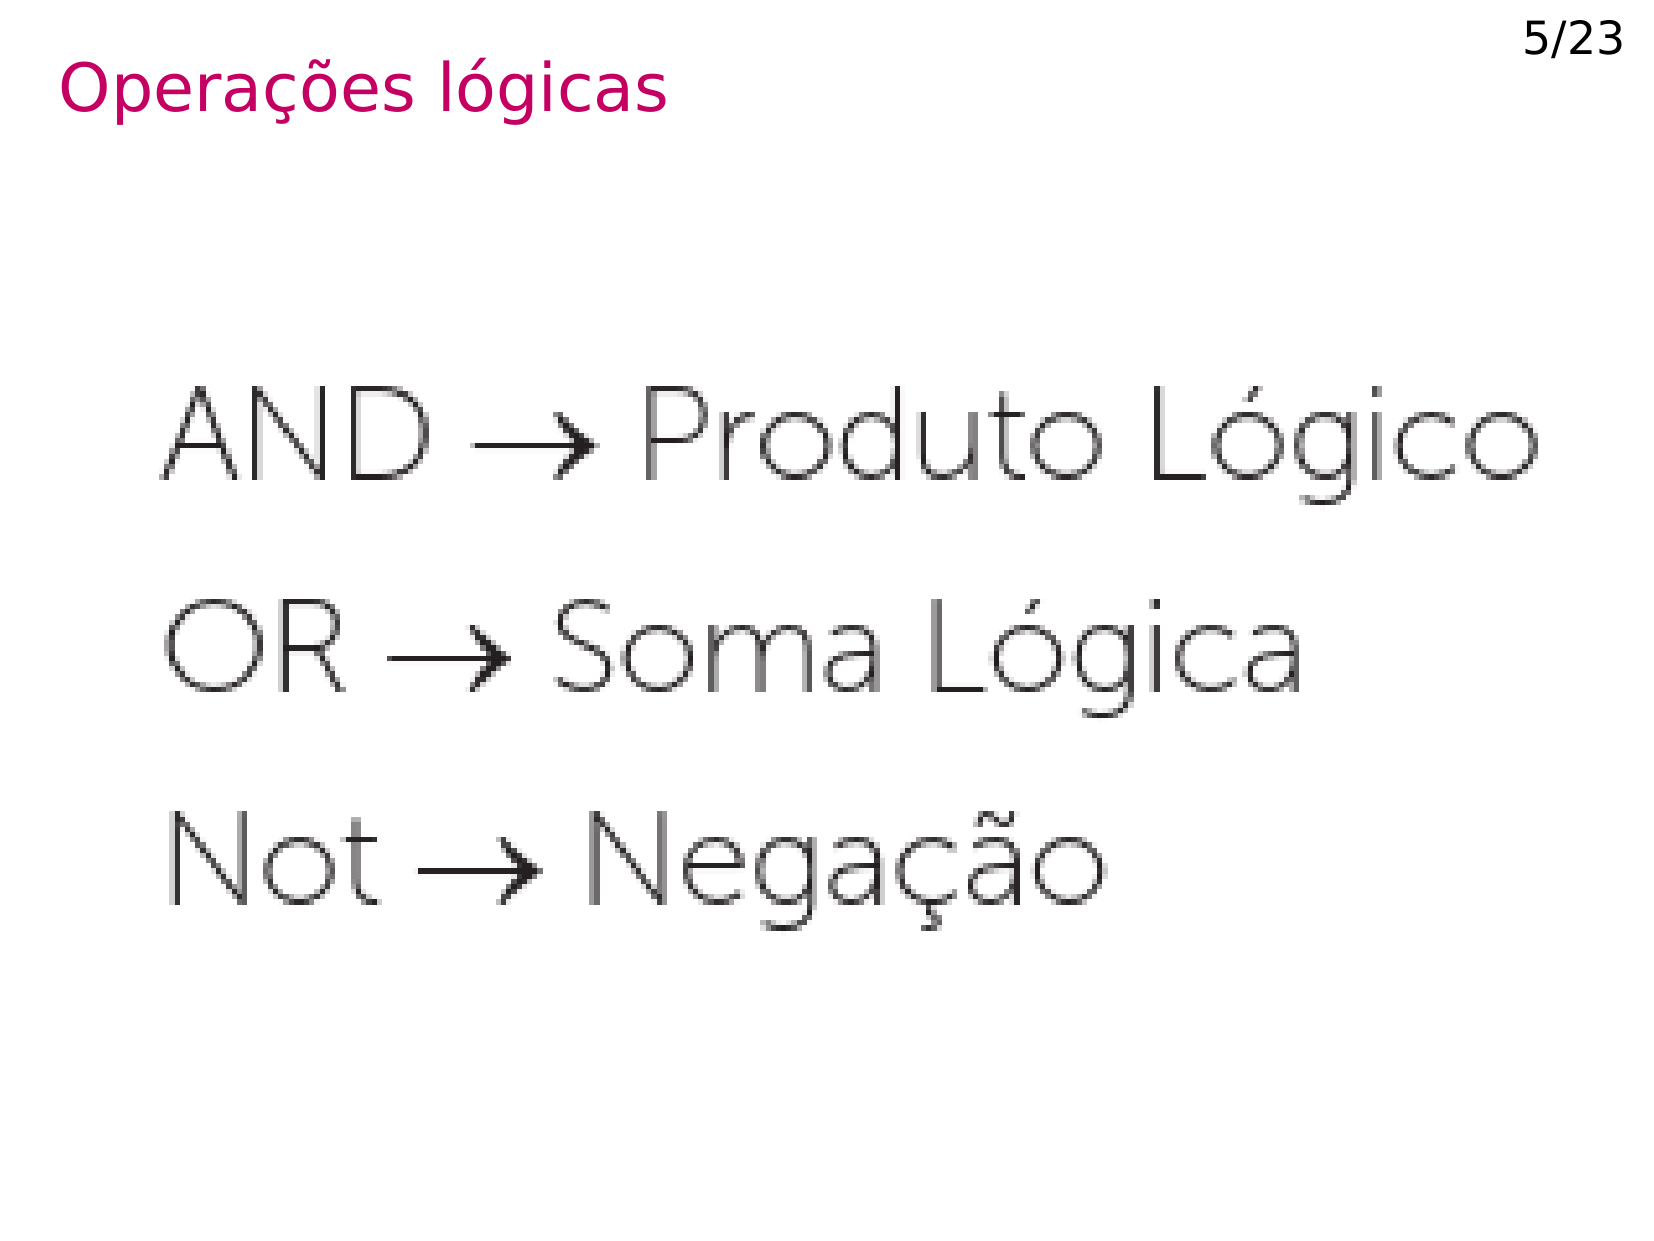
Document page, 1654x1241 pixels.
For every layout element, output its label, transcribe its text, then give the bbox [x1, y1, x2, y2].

picture [118, 366, 1554, 957]
title Operações lógicas [59, 29, 1625, 148]
